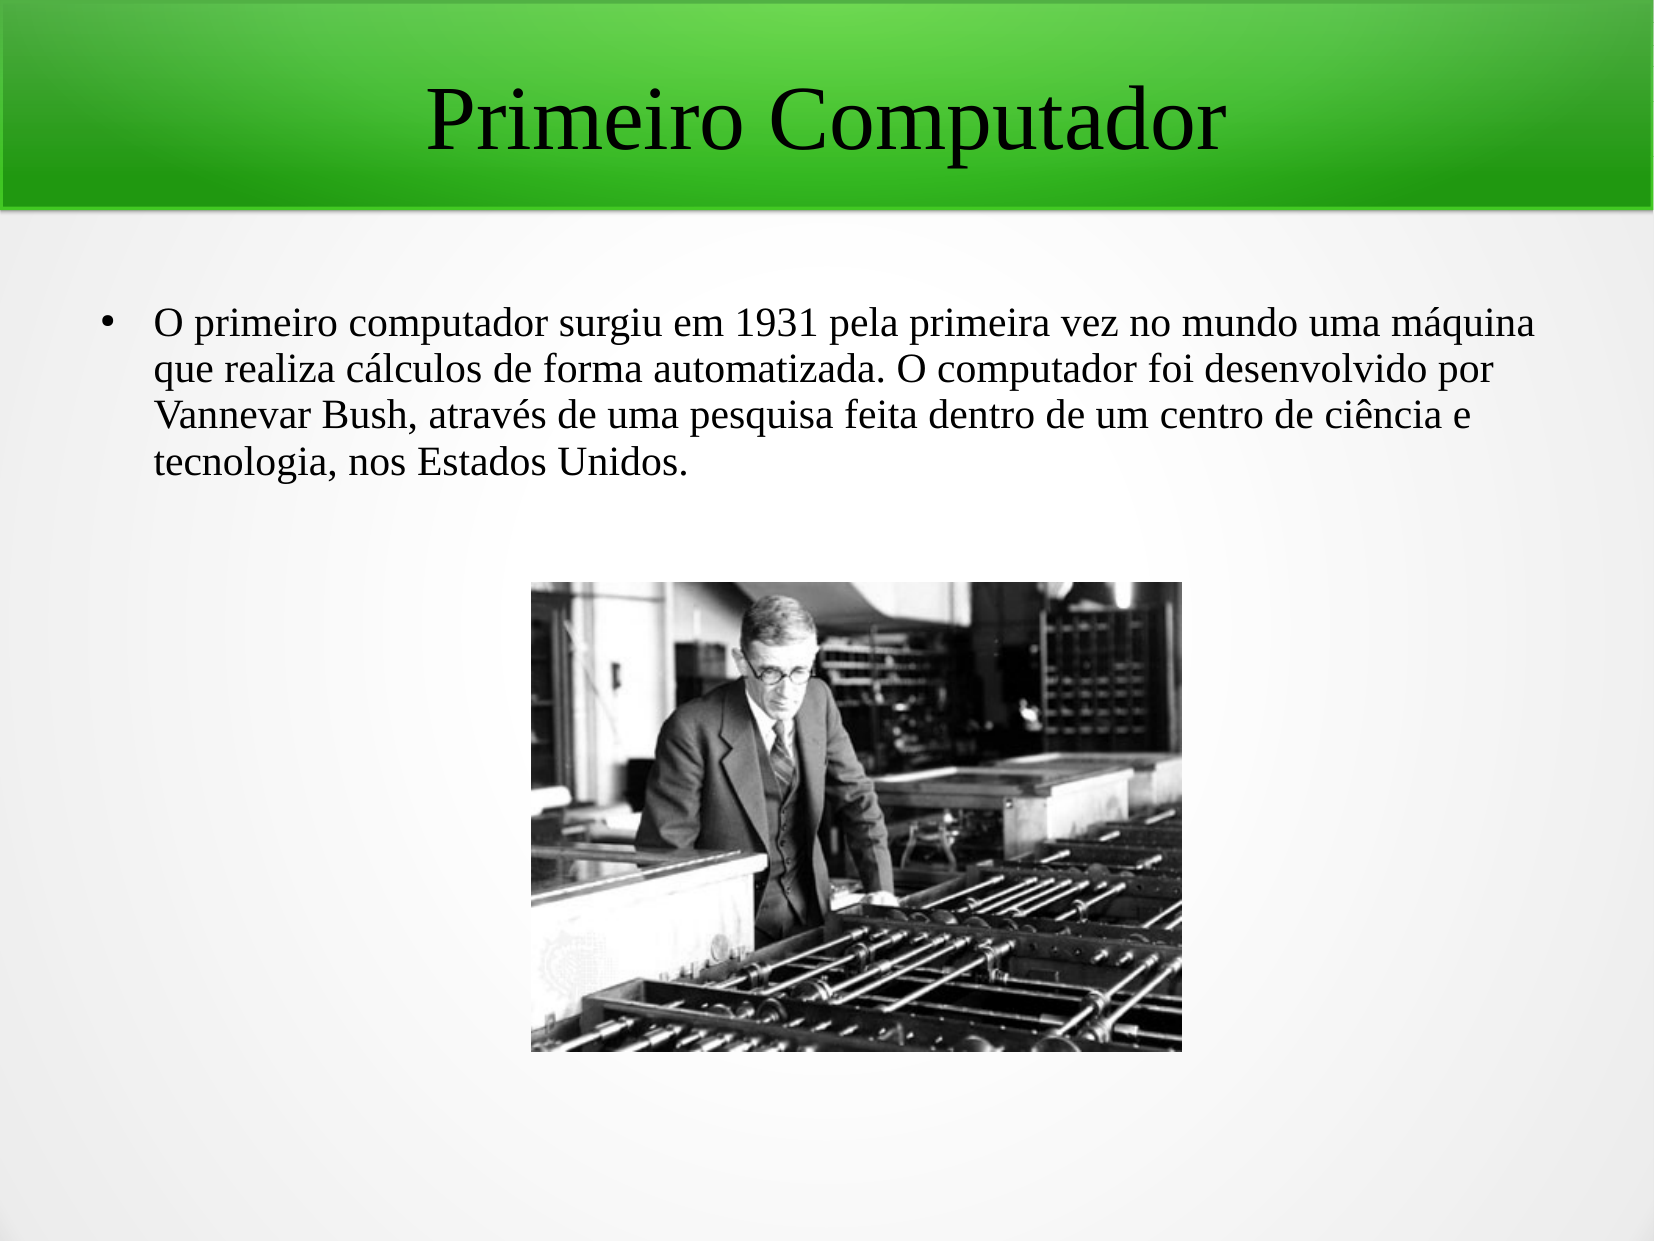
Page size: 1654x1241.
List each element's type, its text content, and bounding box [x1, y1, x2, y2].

title Primeiro Computador [82, 47, 1571, 189]
picture [531, 582, 1182, 1052]
list O primeiro computador surgiu em 1931 pela primeira vez no mundo uma máquina que realiza cálculos de forma automatizada. O computador foi desenvolvido por Vannevar Bush, através de uma pesquisa feita dentro de um centro de ciência e tecnologia, nos Estados Unidos. [82, 299, 1571, 1019]
